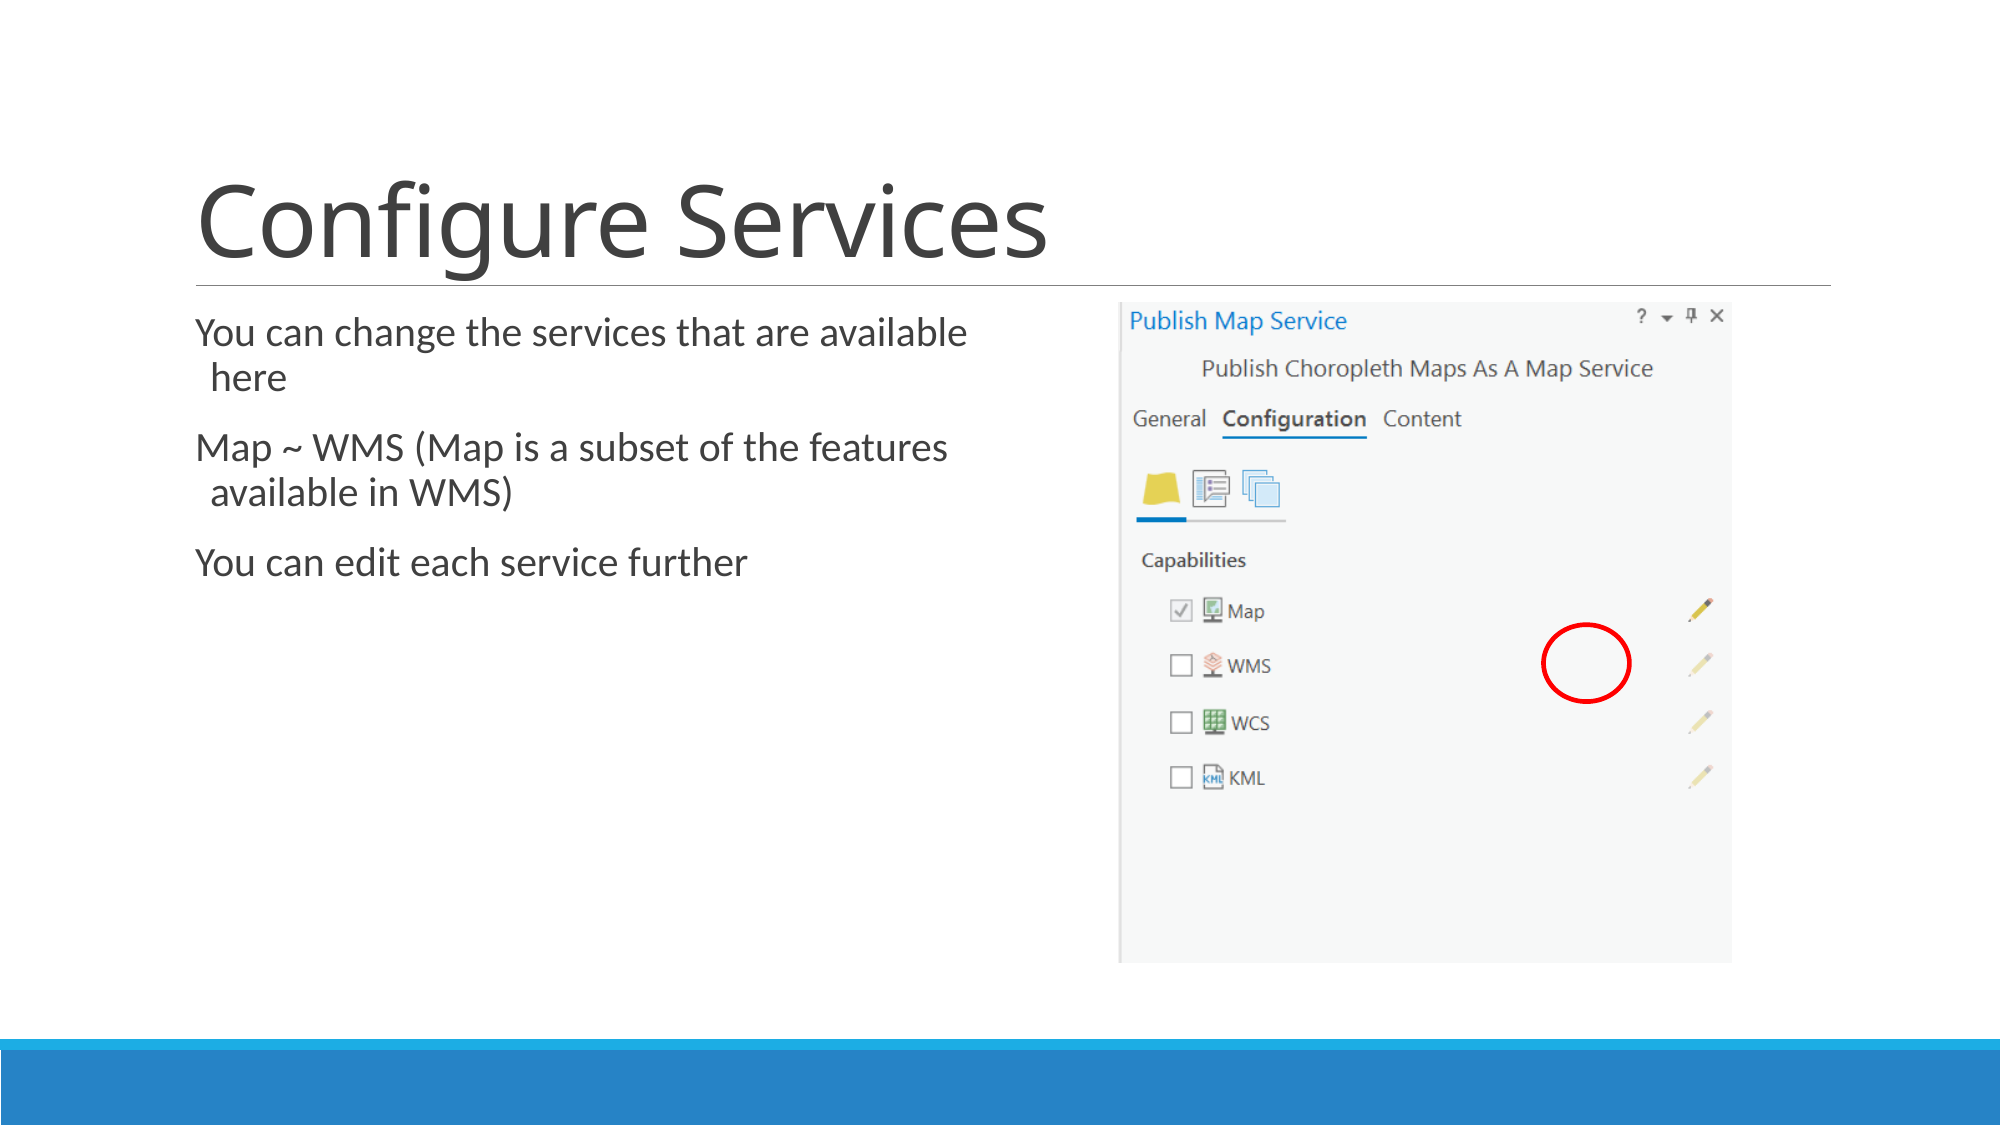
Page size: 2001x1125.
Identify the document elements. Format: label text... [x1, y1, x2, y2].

title Configure Services [180, 47, 1831, 286]
picture [1118, 302, 1732, 963]
list You can change the services that are available here Map ~ WMS (Map is a subset of the features available in WMS) You can edit each service further [180, 302, 991, 963]
